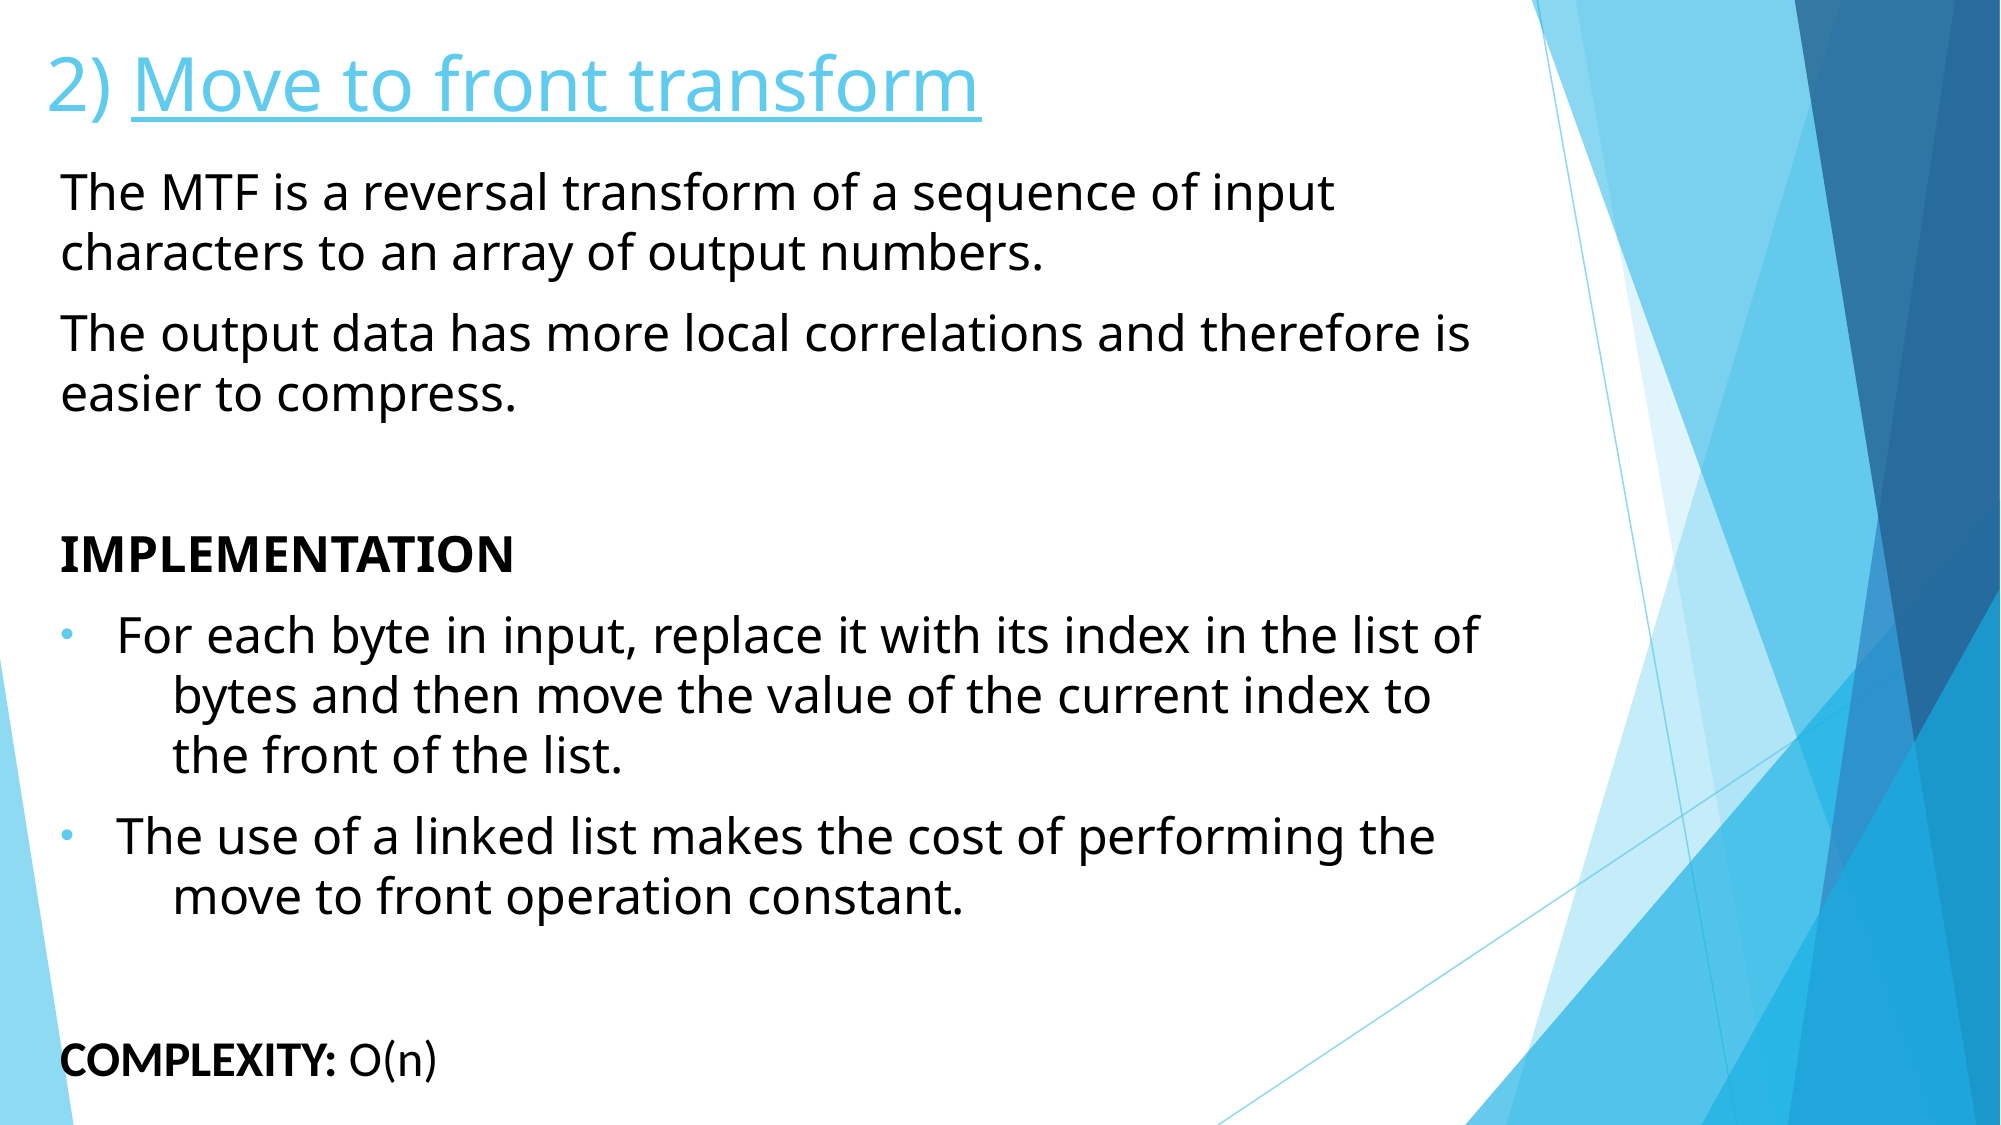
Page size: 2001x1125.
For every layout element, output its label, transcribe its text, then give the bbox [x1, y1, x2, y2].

title 2) Move to front transform [31, 29, 1442, 153]
list The MTF is a reversal transform of a sequence of input characters to an array of output numbers. The output data has more local correlations and therefore is easier to compress. IMPLEMENTATION For each byte in input, replace it with its index in the list of bytes and then move the value of the current index to the front of the list. The use of a linked list makes the cost of performing the move to front operation constant. COMPLEXITY: O(n) [45, 152, 1536, 1096]
